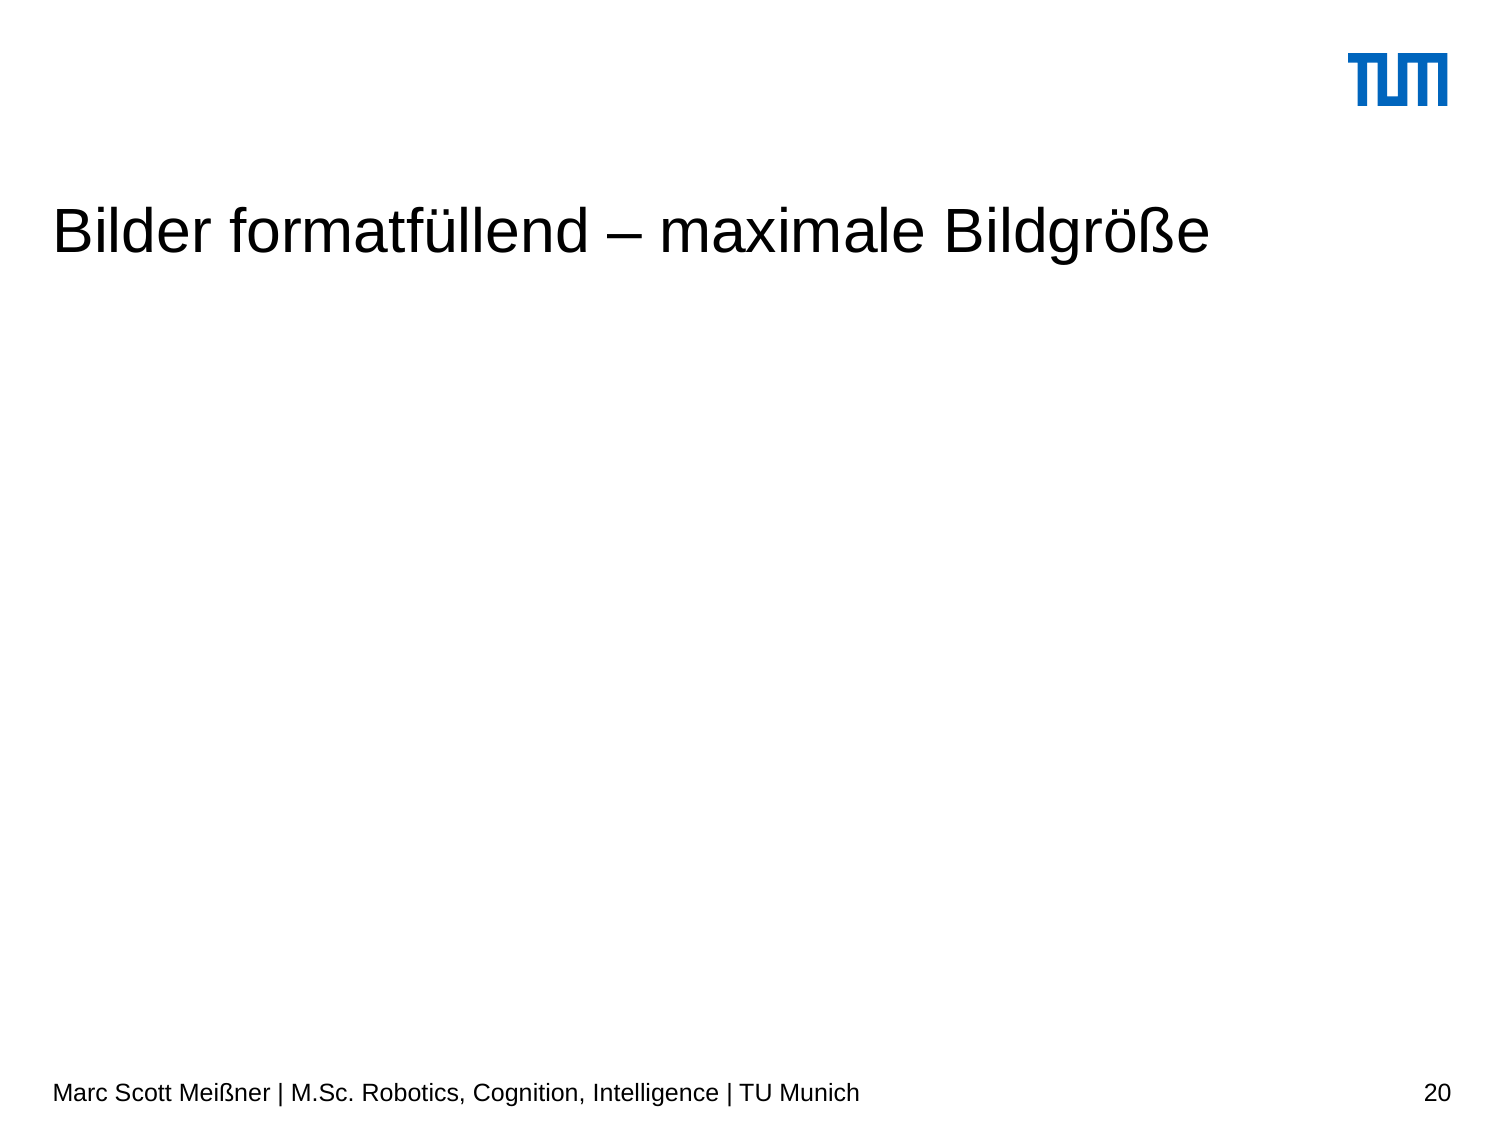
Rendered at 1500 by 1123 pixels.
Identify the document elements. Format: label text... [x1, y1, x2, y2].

title Bilder formatfüllend – maximale Bildgröße [52, 195, 1453, 266]
